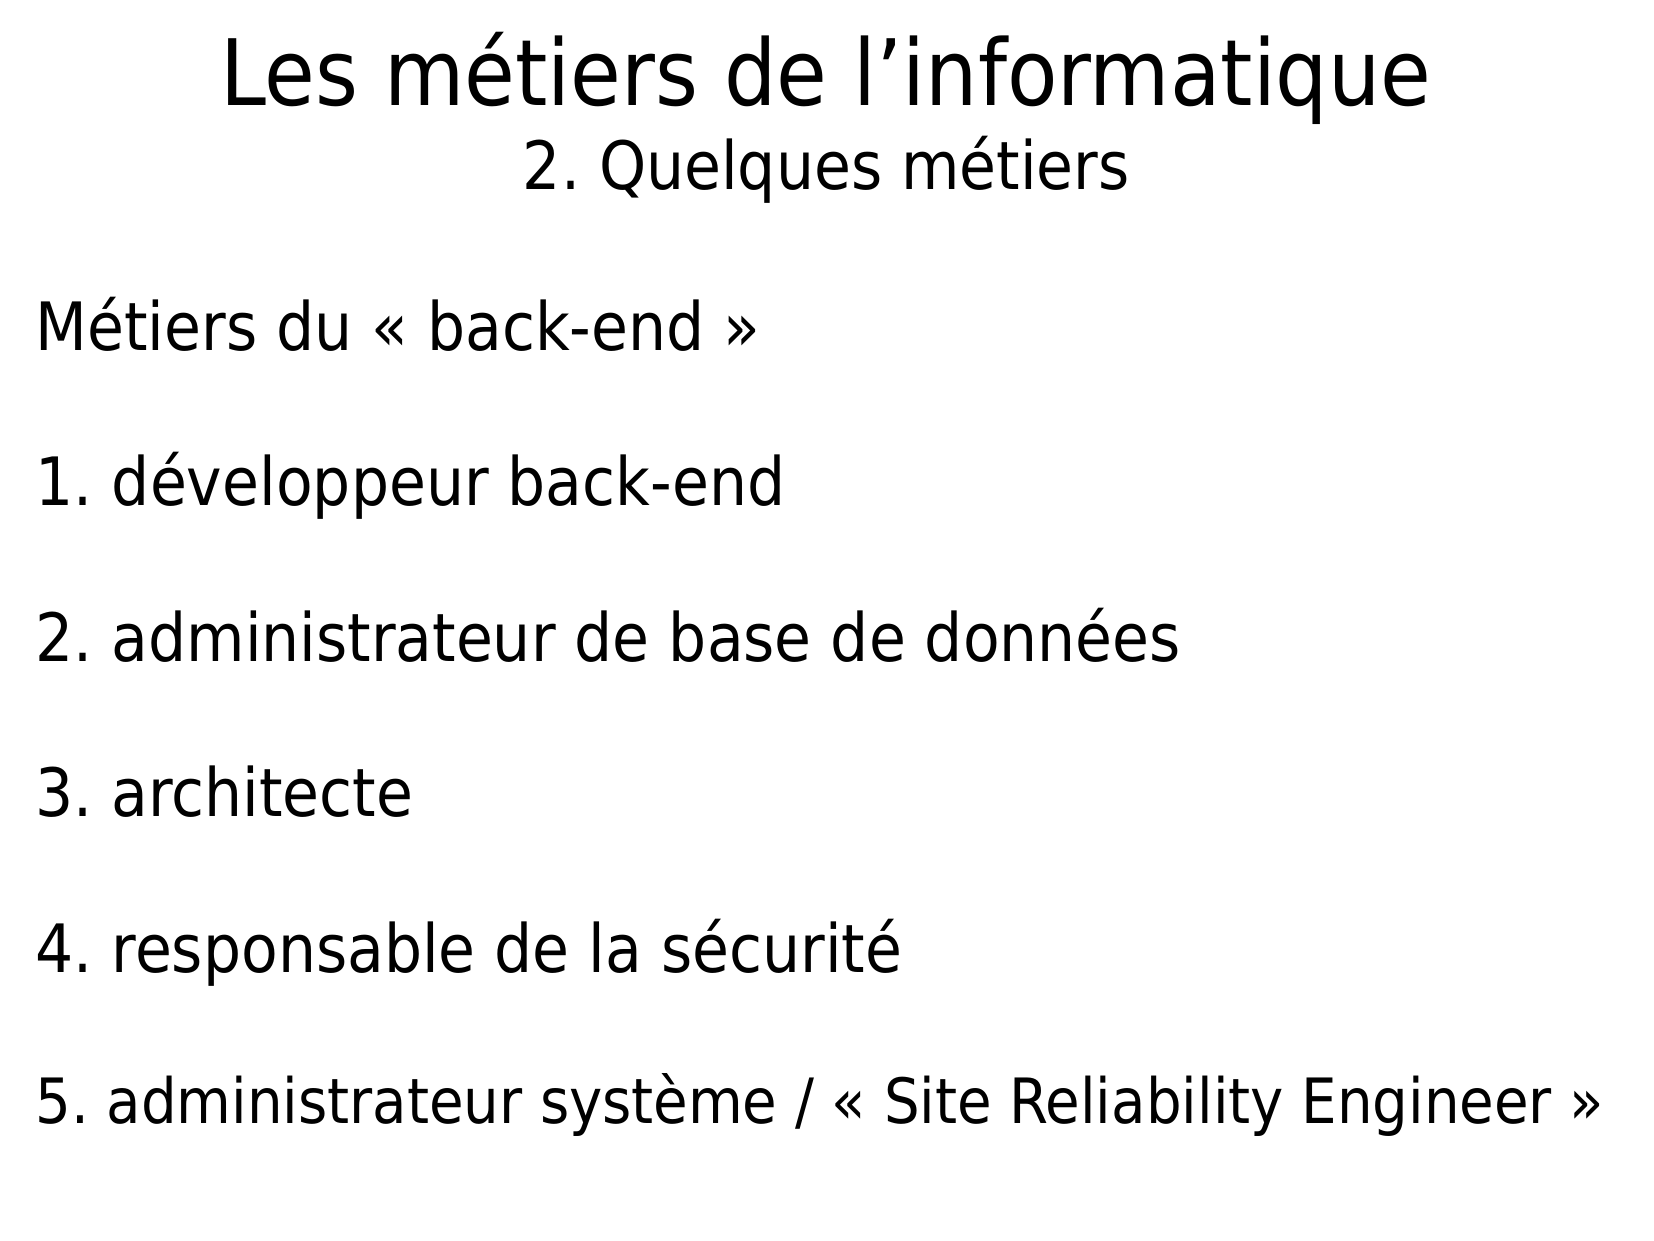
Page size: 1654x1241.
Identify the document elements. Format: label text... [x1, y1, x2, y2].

title Métiers du « back-end » 1. développeur back-end 2. administrateur de base de données 3. architecte 4. responsable de la sécurité 5. administrateur système / « Site Reliability Engineer » [35, 210, 1654, 1241]
title Les métiers de l’informatique 2. Quelques métiers [41, 12, 1613, 210]
